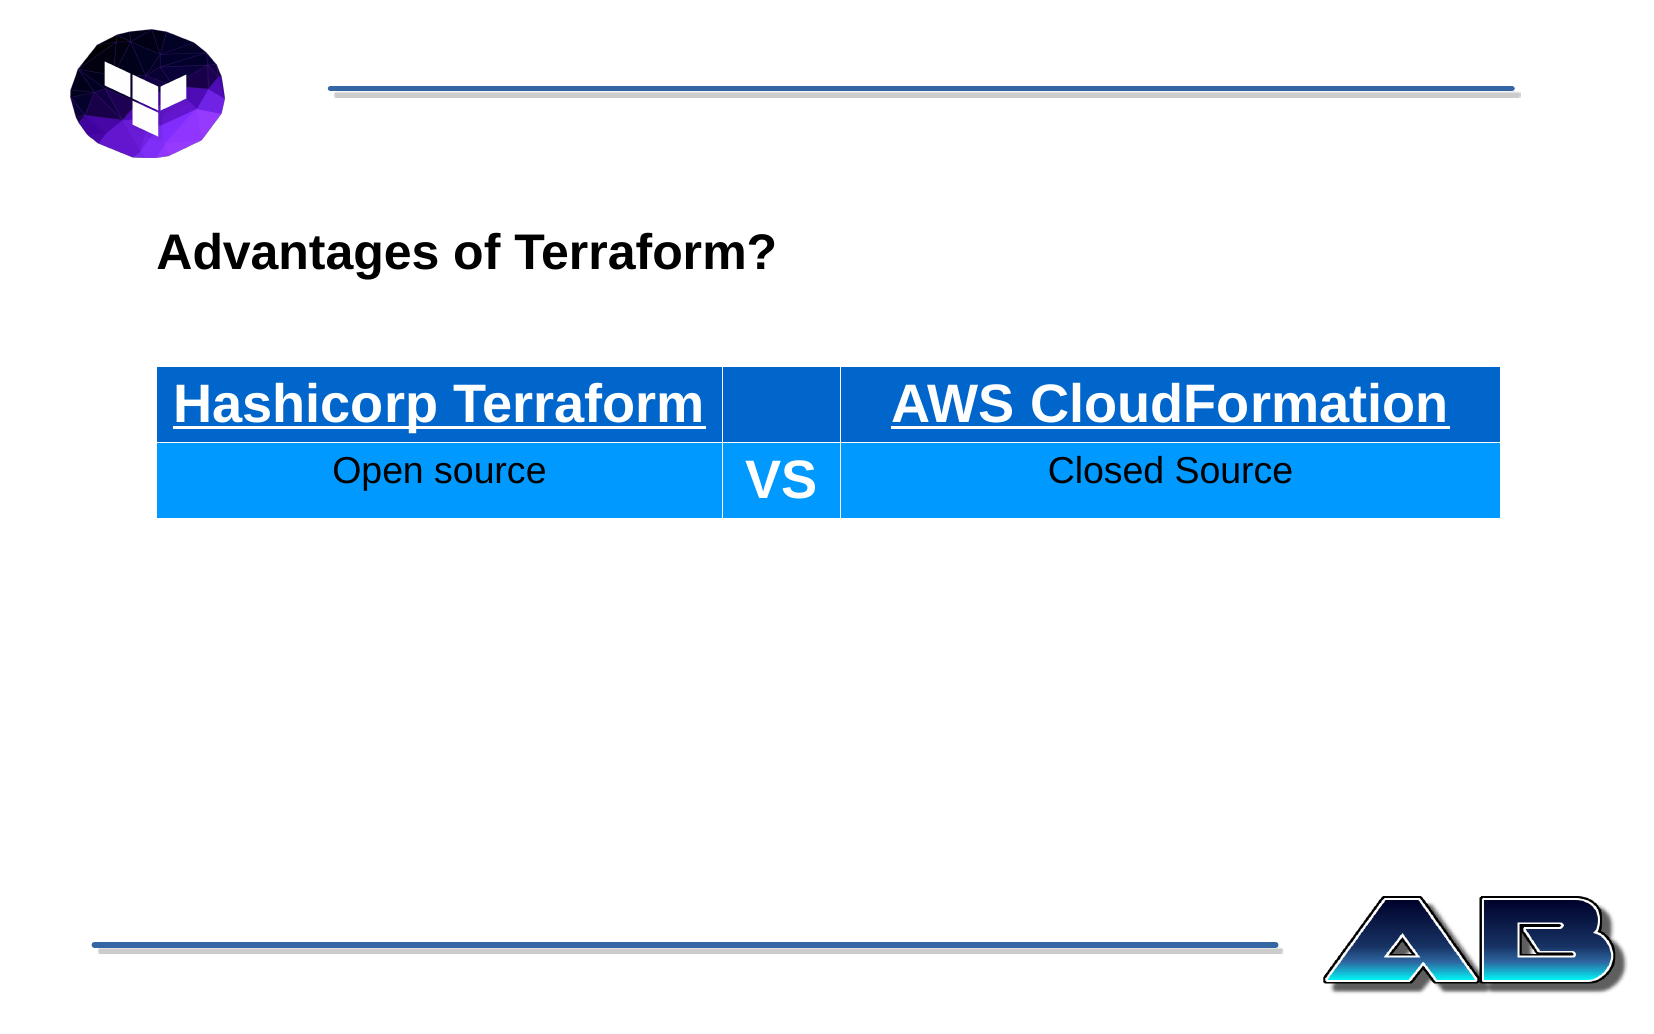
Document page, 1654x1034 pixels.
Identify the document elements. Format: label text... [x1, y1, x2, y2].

table_header AWS CloudFormation [841, 367, 1500, 442]
table_cell Open source [157, 443, 722, 518]
picture [70, 29, 225, 158]
picture [1322, 896, 1630, 996]
table_cell Closed Source [841, 443, 1500, 518]
table_header [723, 367, 840, 442]
text_box Advantages of Terraform? [141, 216, 1583, 295]
table_header Hashicorp Terraform [157, 367, 722, 442]
table_cell VS [723, 443, 840, 518]
